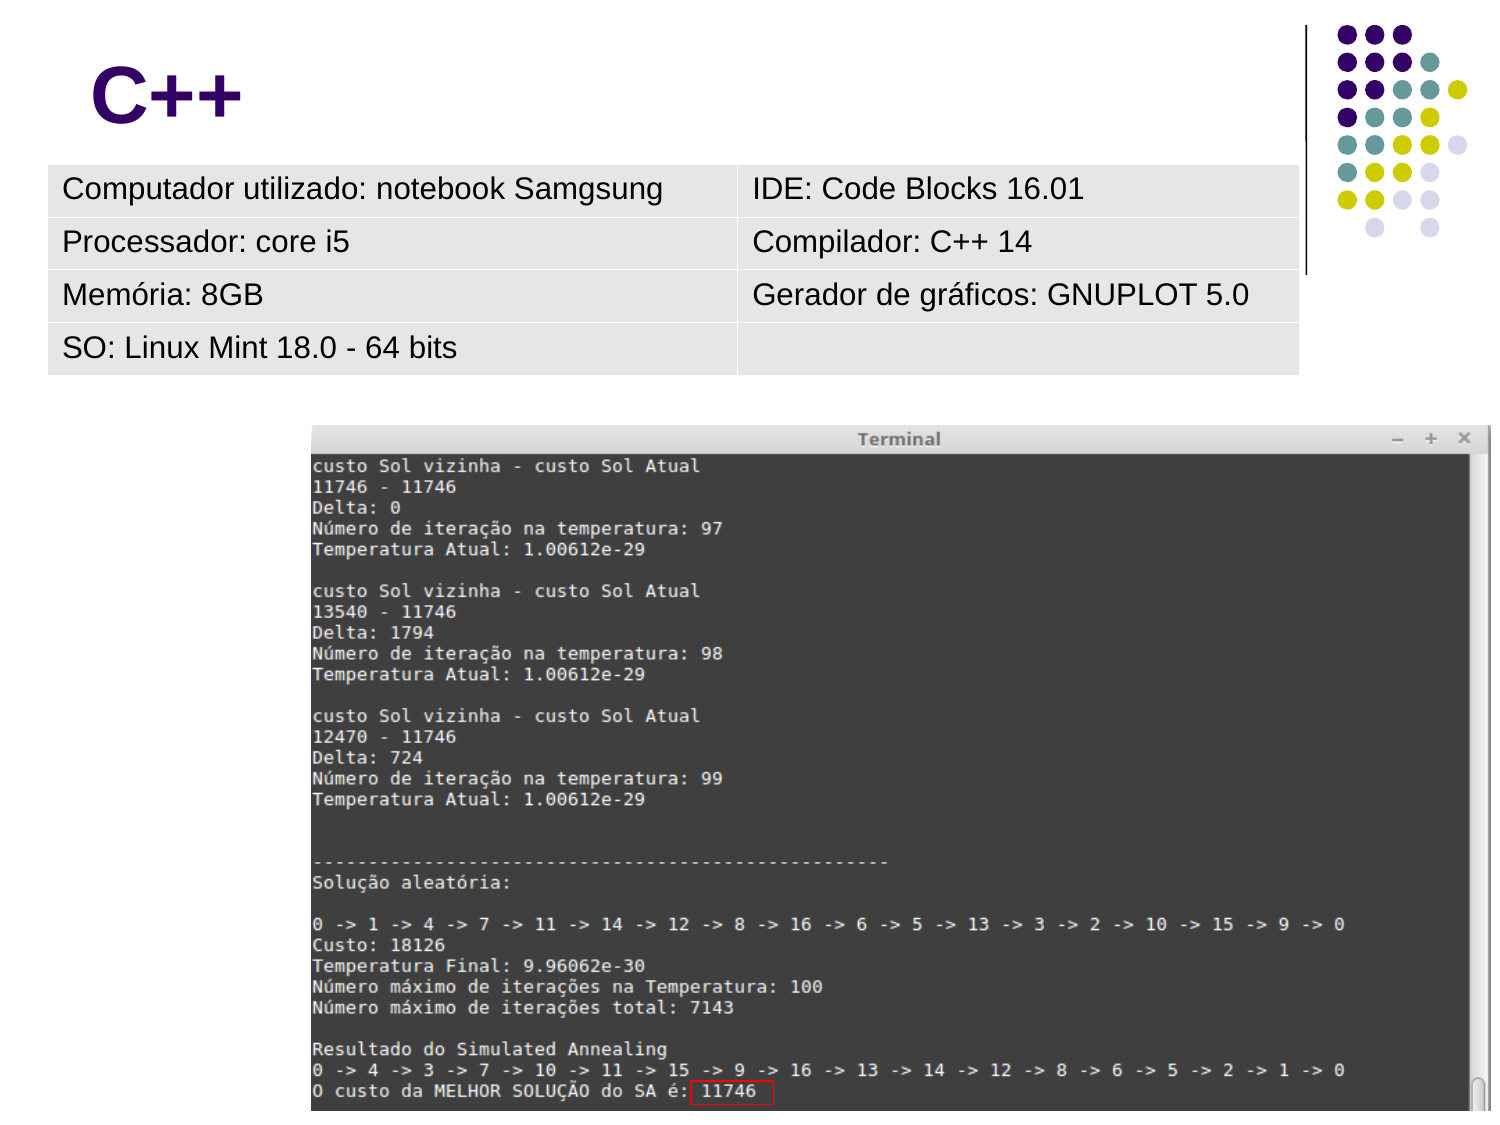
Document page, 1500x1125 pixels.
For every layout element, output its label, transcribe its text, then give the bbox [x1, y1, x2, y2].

table_header Computador utilizado: notebook Samgsung [48, 165, 737, 217]
picture [311, 425, 1491, 1111]
table_cell Memória: 8GB [48, 270, 737, 322]
table_cell Compilador: C++ 14 [738, 218, 1299, 269]
table_cell Gerador de gráficos: GNUPLOT 5.0 [738, 270, 1299, 322]
table_cell SO: Linux Mint 18.0 - 64 bits [48, 323, 737, 375]
table_header IDE: Code Blocks 16.01 [738, 165, 1299, 217]
title C++ [75, 53, 556, 148]
table_cell Processador: core i5 [48, 218, 737, 269]
table_cell [738, 323, 1299, 375]
